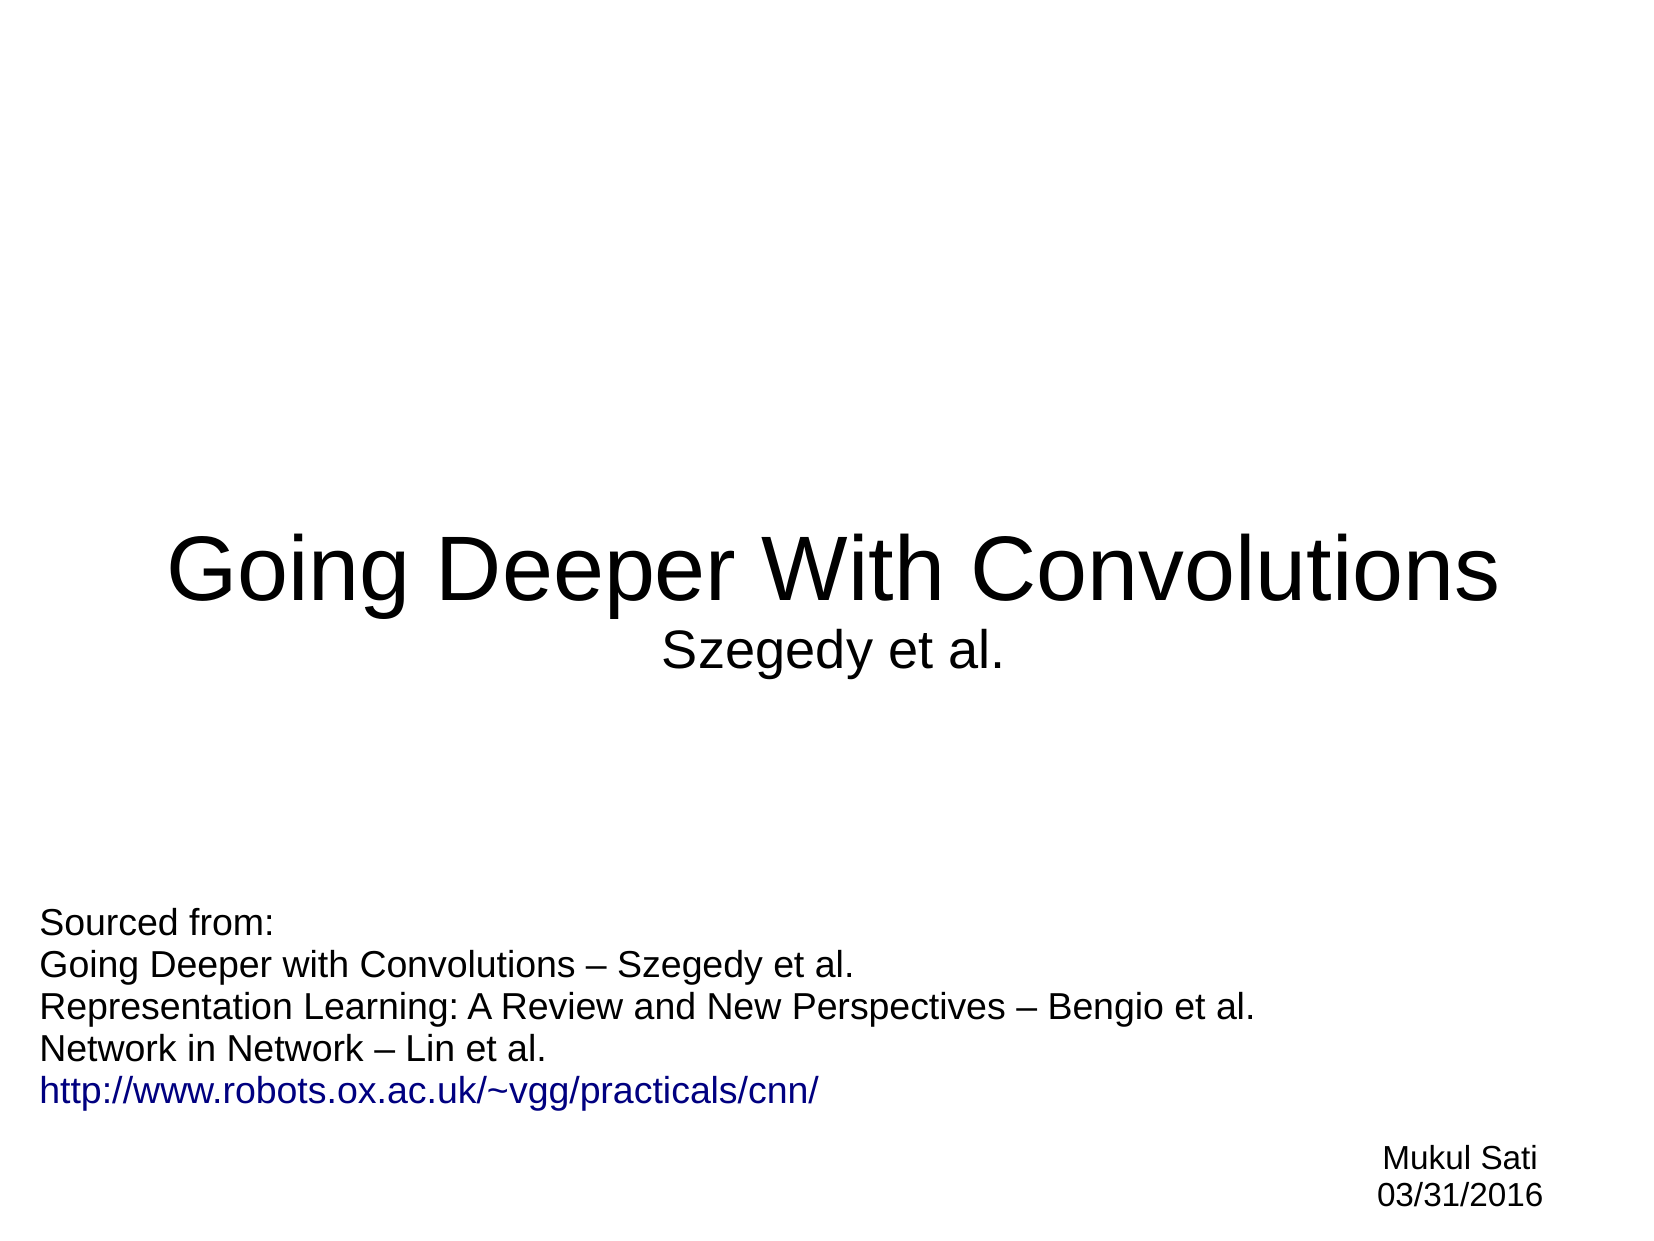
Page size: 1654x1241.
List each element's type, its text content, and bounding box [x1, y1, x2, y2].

subtitle Mukul Sati 03/31/2016 [1290, 1122, 1631, 1231]
text_box Sourced from: Going Deeper with Convolutions – Szegedy et al. Representation Learning: A Review and New Perspectives – Bengio et al. Network in Network – Lin et al. http://www.robots.ox.ac.uk/~vgg/practicals/cnn/ [24, 894, 1271, 1119]
title Going Deeper With Convolutions Szegedy et al. [90, 495, 1579, 703]
